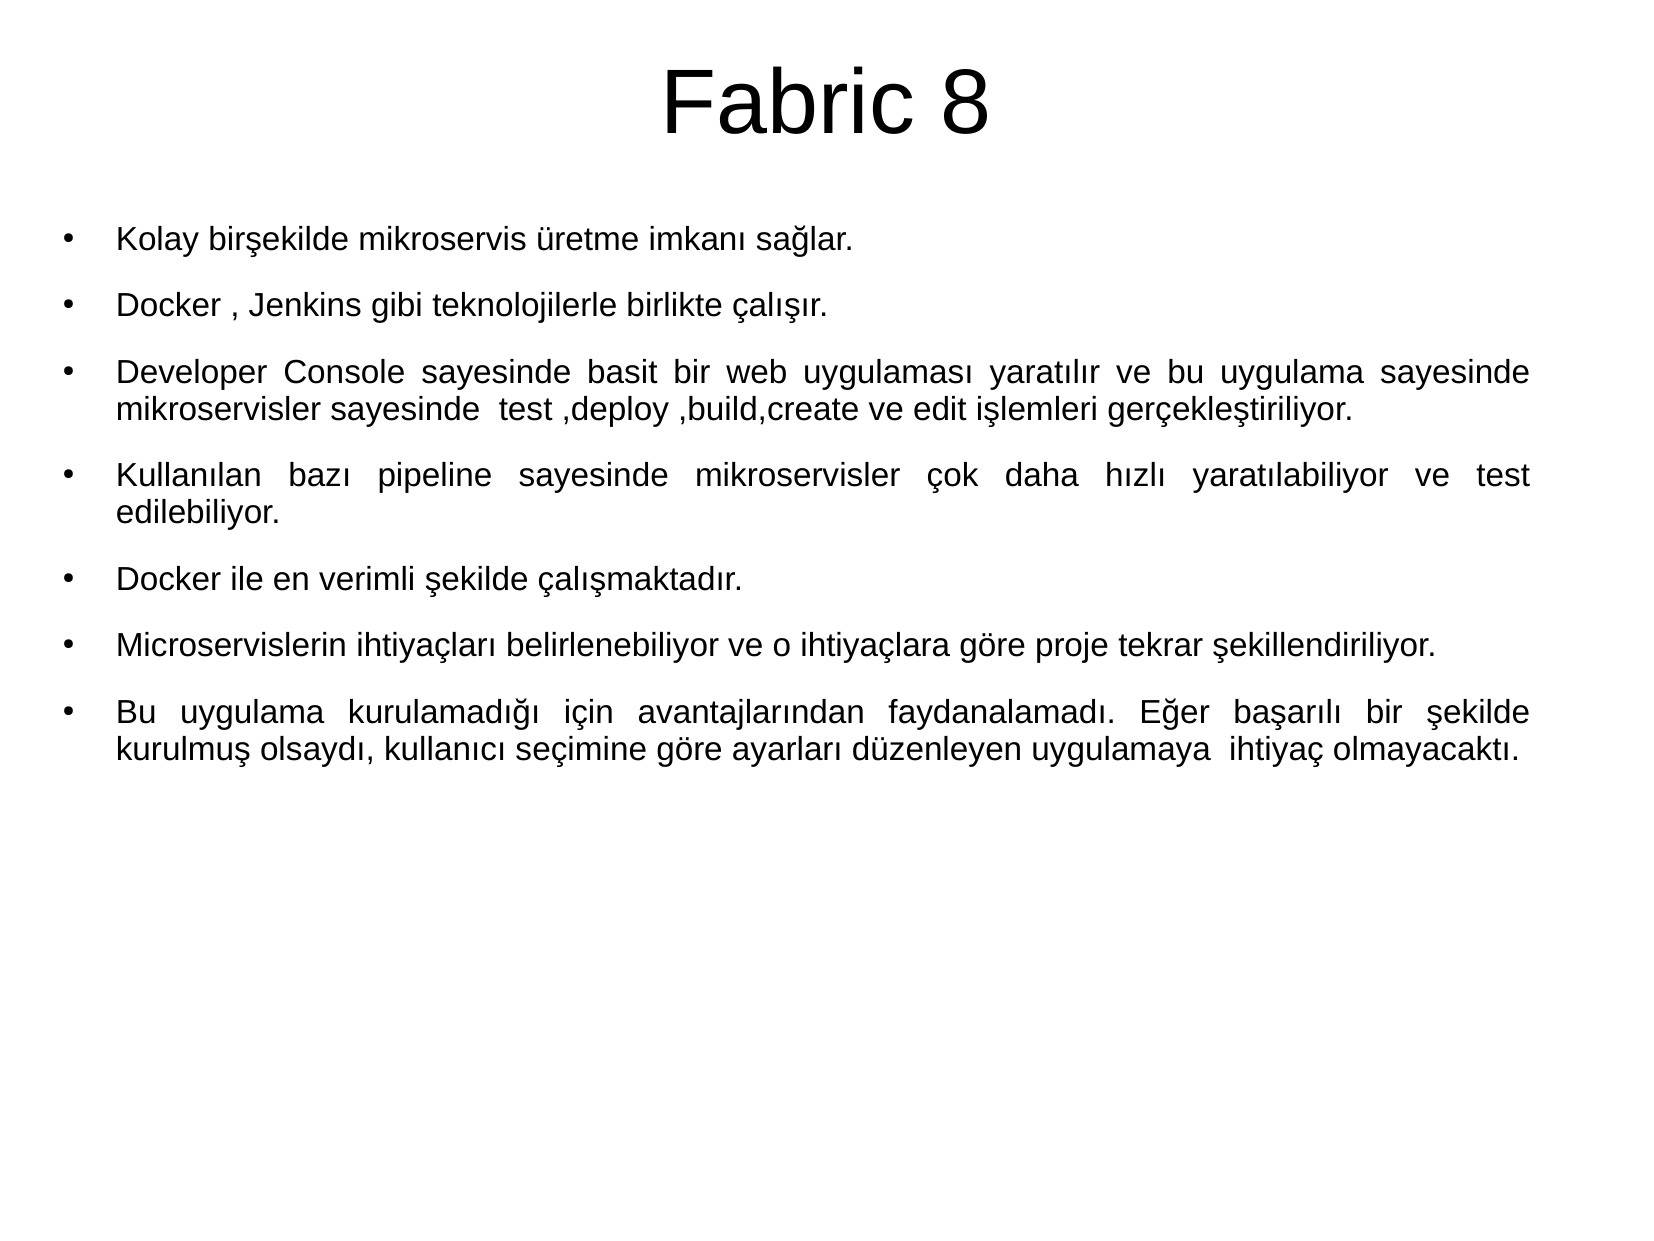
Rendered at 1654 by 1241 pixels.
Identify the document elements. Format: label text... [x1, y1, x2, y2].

title Fabric 8 [82, 49, 1571, 257]
list Kolay birşekilde mikroservis üretme imkanı sağlar. Docker , Jenkins gibi teknolojilerle birlikte çalışır. Developer Console sayesinde basit bir web uygulaması yaratılır ve bu uygulama sayesinde mikroservisler sayesinde test ,deploy ,build,create ve edit işlemleri gerçekleştiriliyor. Kullanılan bazı pipeline sayesinde mikroservisler çok daha hızlı yaratılabiliyor ve test edilebiliyor. Docker ile en verimli şekilde çalışmaktadır. Microservislerin ihtiyaçları belirlenebiliyor ve o ihtiyaçlara göre proje tekrar şekillendiriliyor. Bu uygulama kurulamadığı için avantajlarından faydanalamadı. Eğer başarılı bir şekilde kurulmuş olsaydı, kullanıcı seçimine göre ayarları düzenleyen uygulamaya ihtiyaç olmayacaktı. [45, 220, 1533, 1051]
